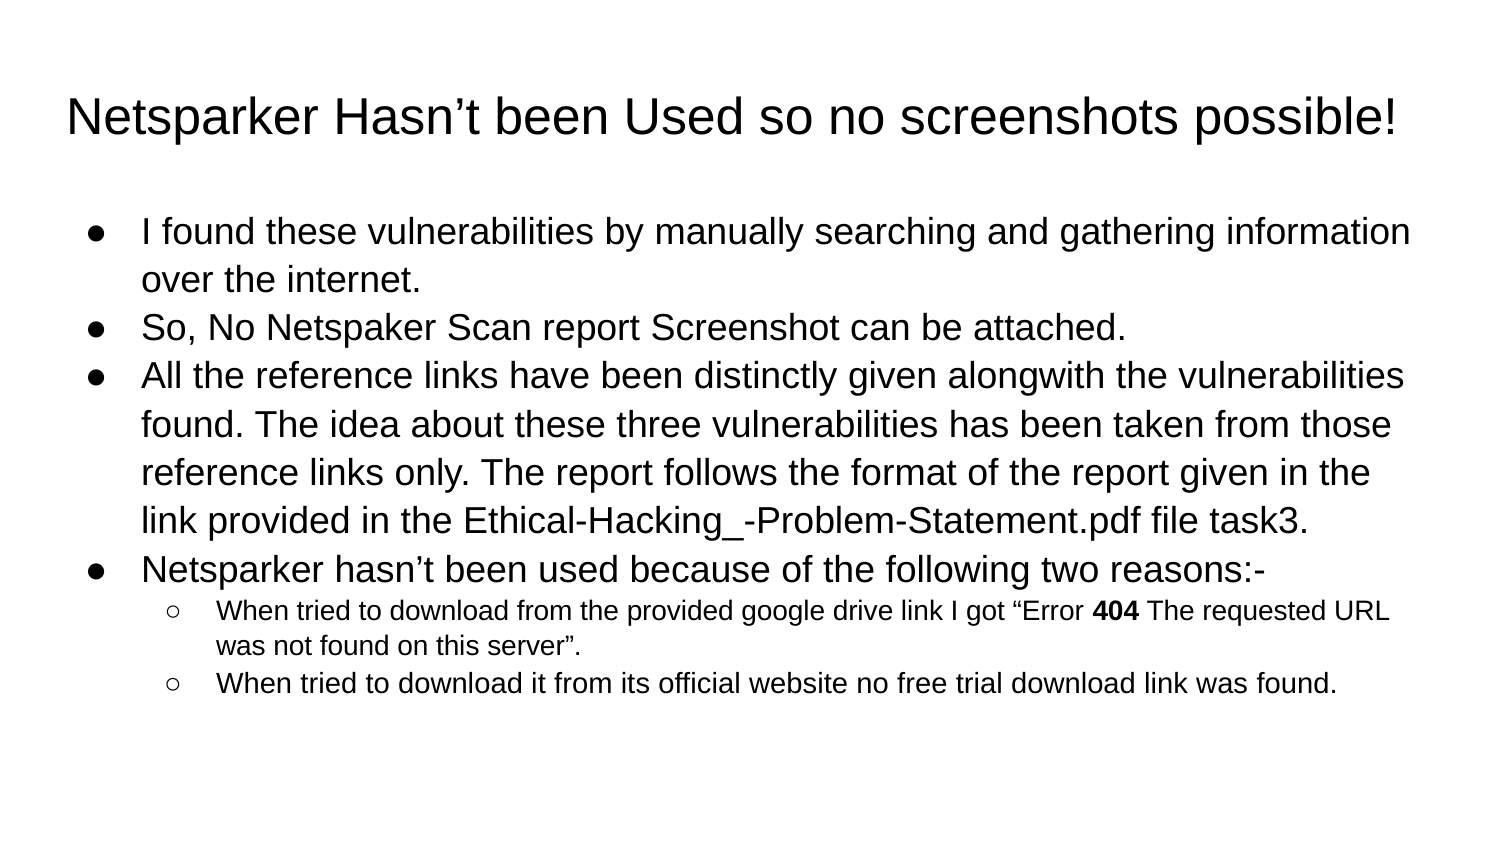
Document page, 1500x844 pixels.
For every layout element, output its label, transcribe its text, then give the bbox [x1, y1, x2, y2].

title Netsparker Hasn’t been Used so no screenshots possible! [51, 72, 1449, 167]
list I found these vulnerabilities by manually searching and gathering information over the internet. So, No Netspaker Scan report Screenshot can be attached. All the reference links have been distinctly given alongwith the vulnerabilities found. The idea about these three vulnerabilities has been taken from those reference links only. The report follows the format of the report given in the link provided in the Ethical-Hacking_-Problem-Statement.pdf file task3. Netsparker hasn’t been used because of the following two reasons:- When tried to download from the provided google drive link I got “Error 404 The requested URL was not found on this server”. When tried to download it from its official website no free trial download link was found. [51, 189, 1449, 790]
